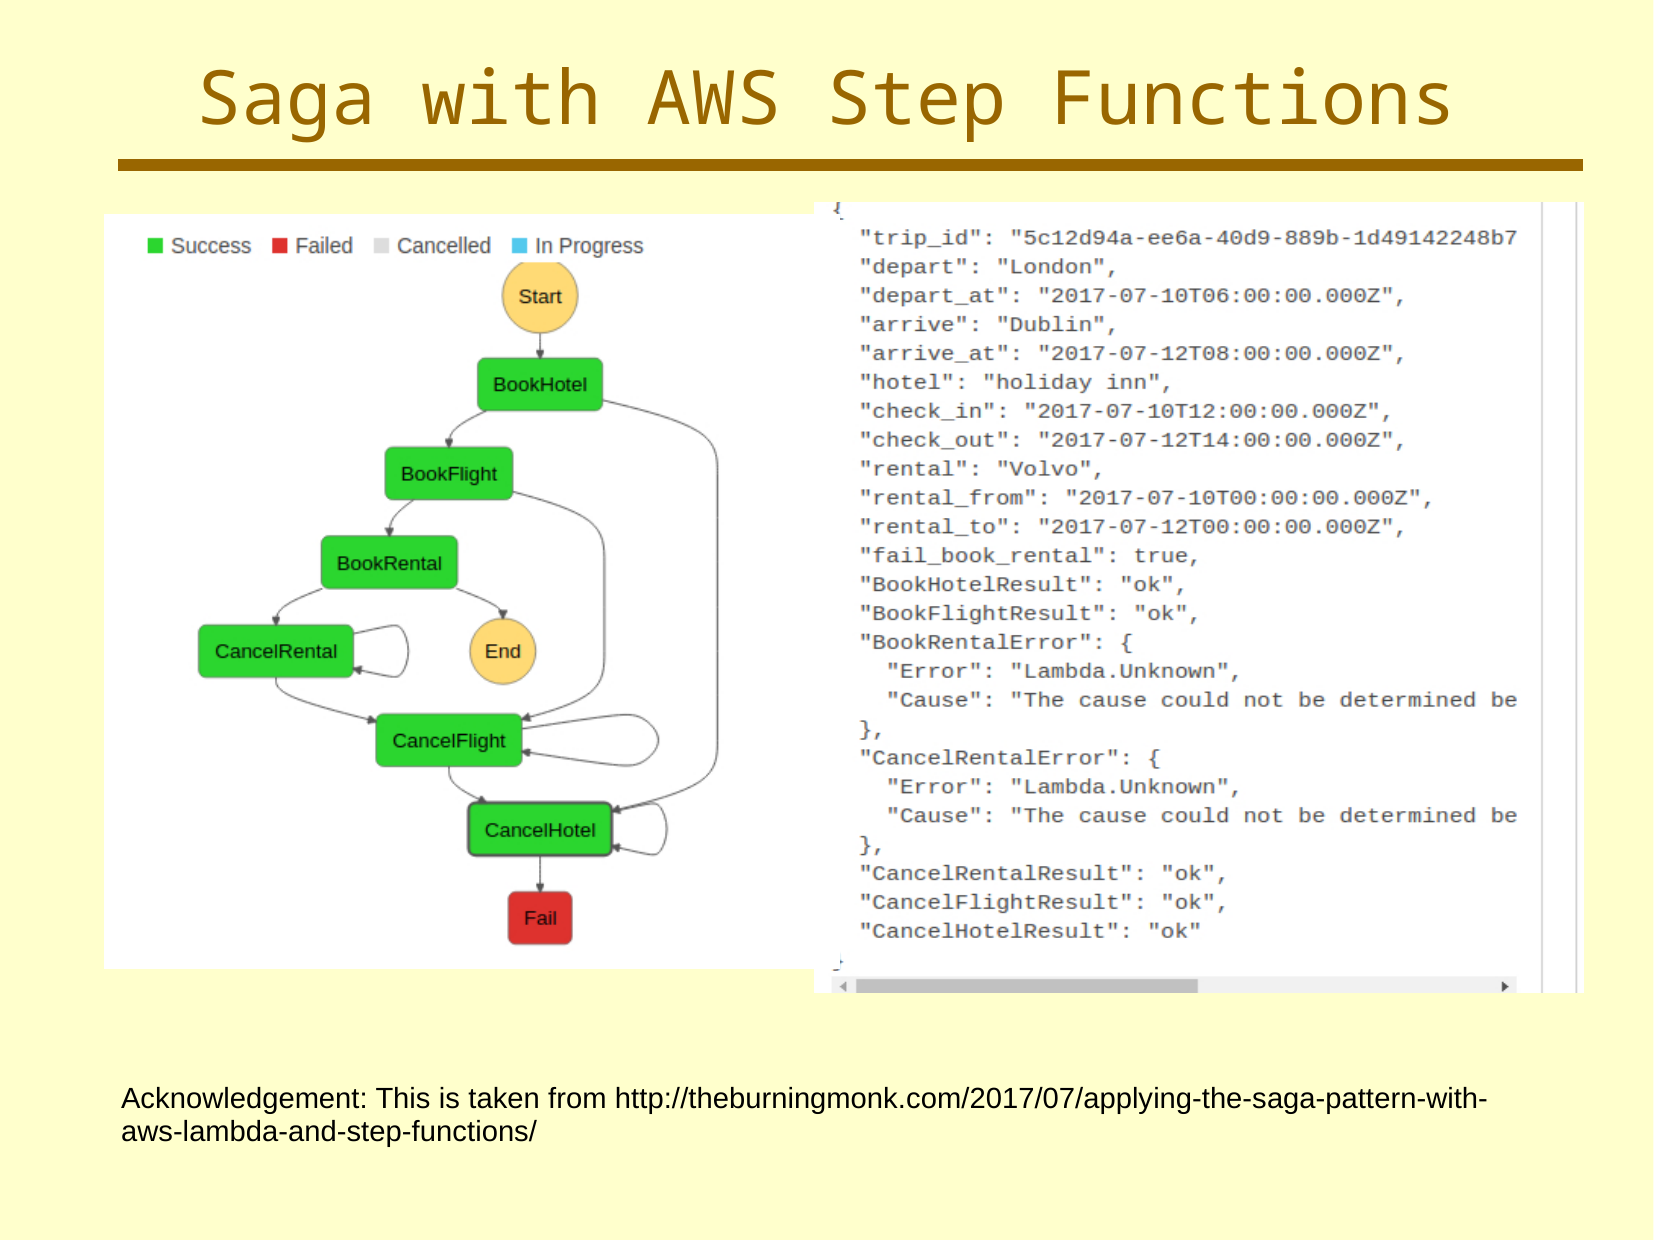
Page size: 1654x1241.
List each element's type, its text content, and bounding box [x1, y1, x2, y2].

title Saga with AWS Step Functions [82, 25, 1571, 166]
picture [104, 202, 1584, 993]
text_box Acknowledgement: This is taken from http://theburningmonk.com/2017/07/applying-the-saga-pattern-with-aws-lambda-and-step-functions/ [106, 1074, 1548, 1156]
